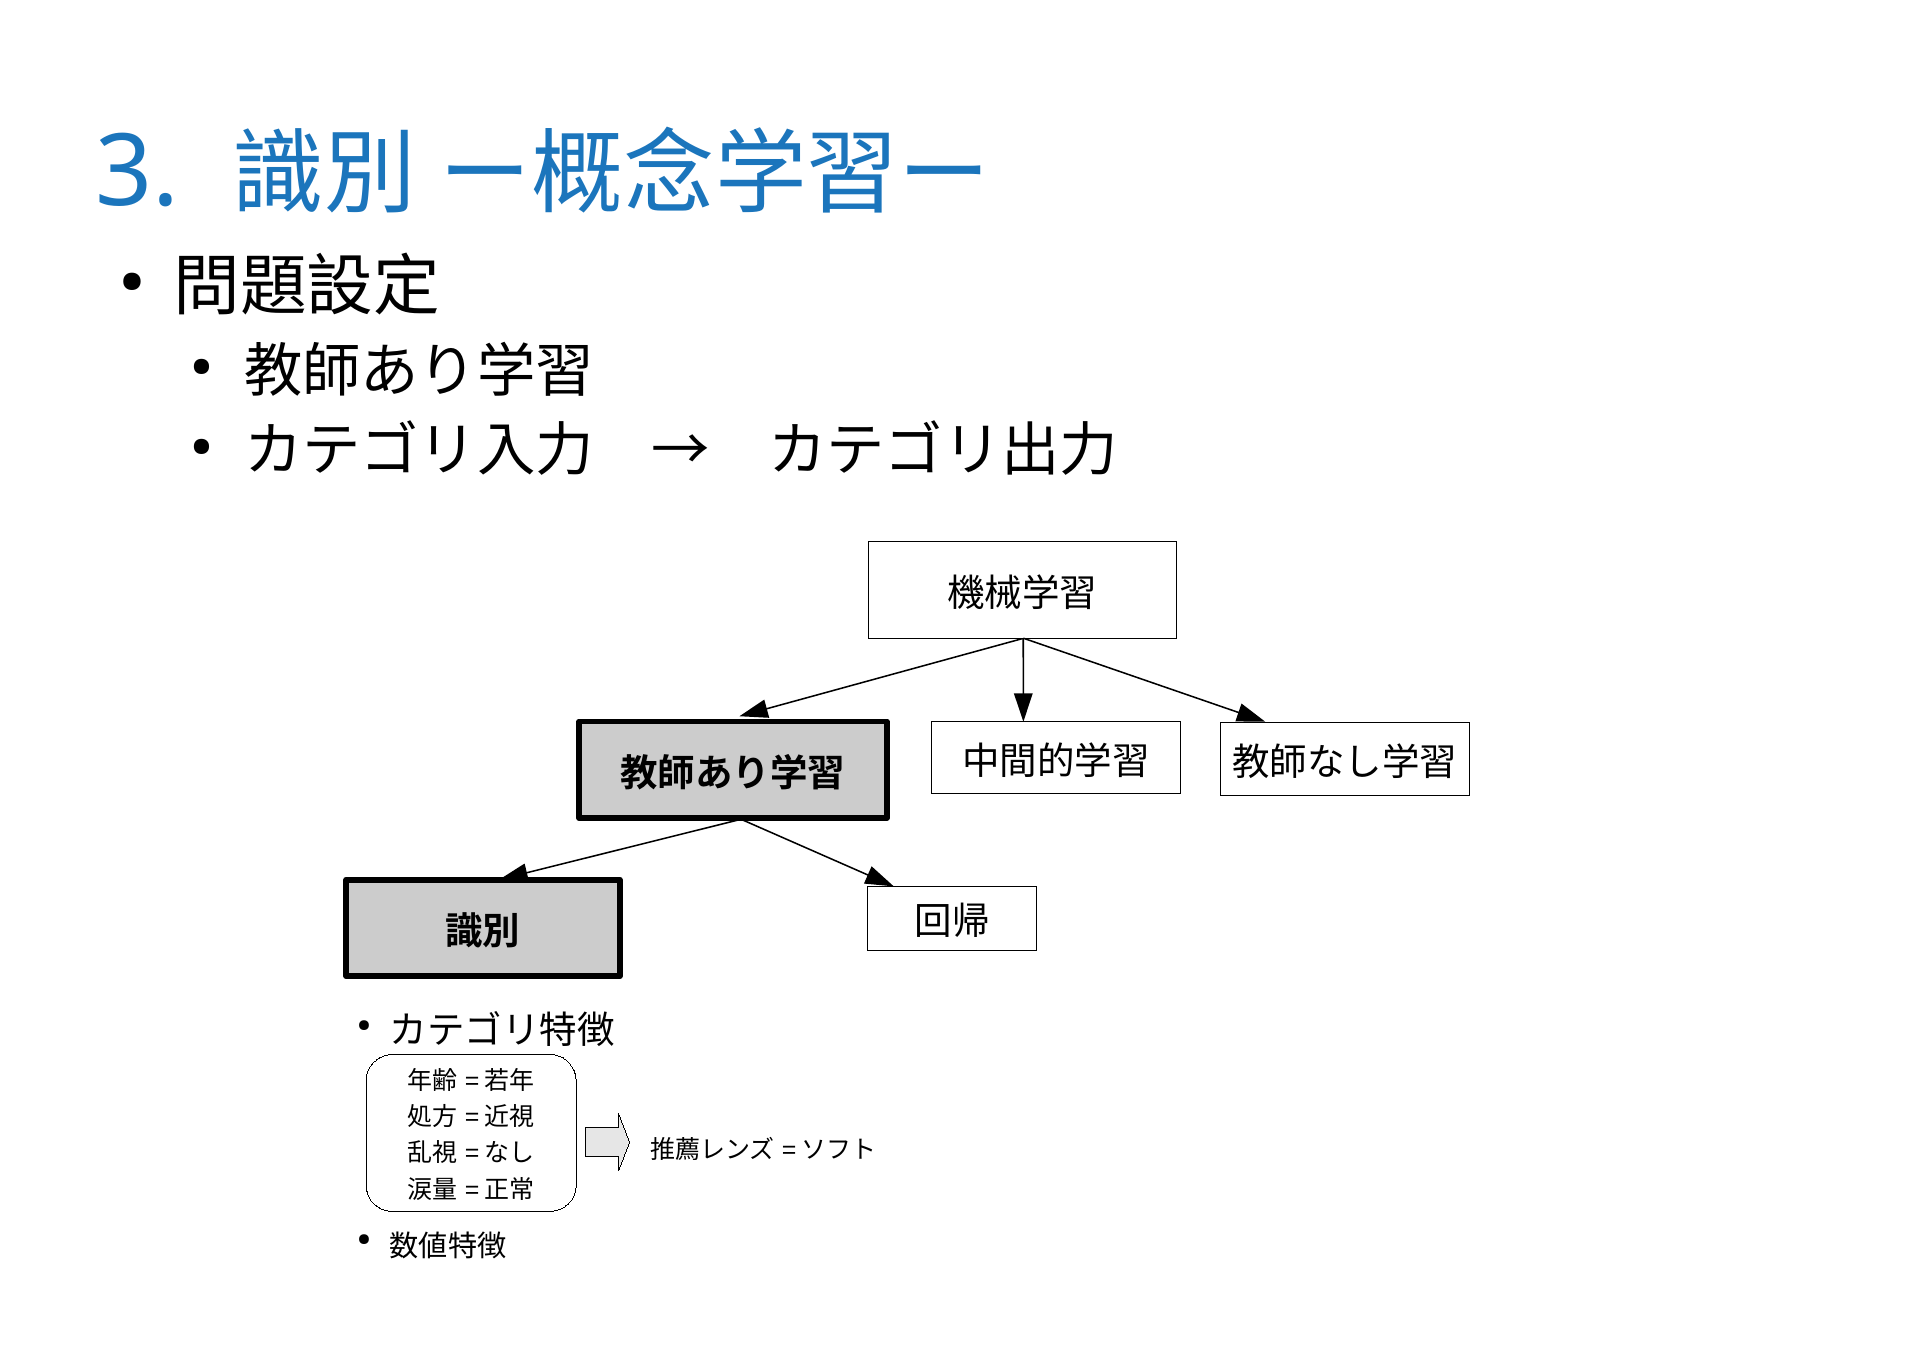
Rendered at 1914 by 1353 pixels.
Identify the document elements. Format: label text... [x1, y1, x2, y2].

text_box 教師なし学習 [1220, 722, 1470, 796]
text_box 回帰 [867, 886, 1037, 951]
list 問題設定 教師あり学習 カテゴリ入力 → カテゴリ出力 [102, 238, 1825, 1087]
title 3. 識別 ー概念学習ー [95, 53, 1818, 280]
text_box 中間的学習 [931, 721, 1181, 794]
text_box 識別 [346, 879, 620, 977]
text_box 教師あり学習 [579, 721, 887, 819]
text_box 推薦レンズ=ソフト [635, 1122, 893, 1237]
text_box 機械学習 [868, 541, 1177, 639]
text_box [585, 1113, 630, 1171]
text_box 年齢=若年 処方=近視 乱視=なし 涙量=正常 [366, 1054, 577, 1212]
text_box カテゴリ特徴 数値特徴 [342, 992, 645, 1300]
